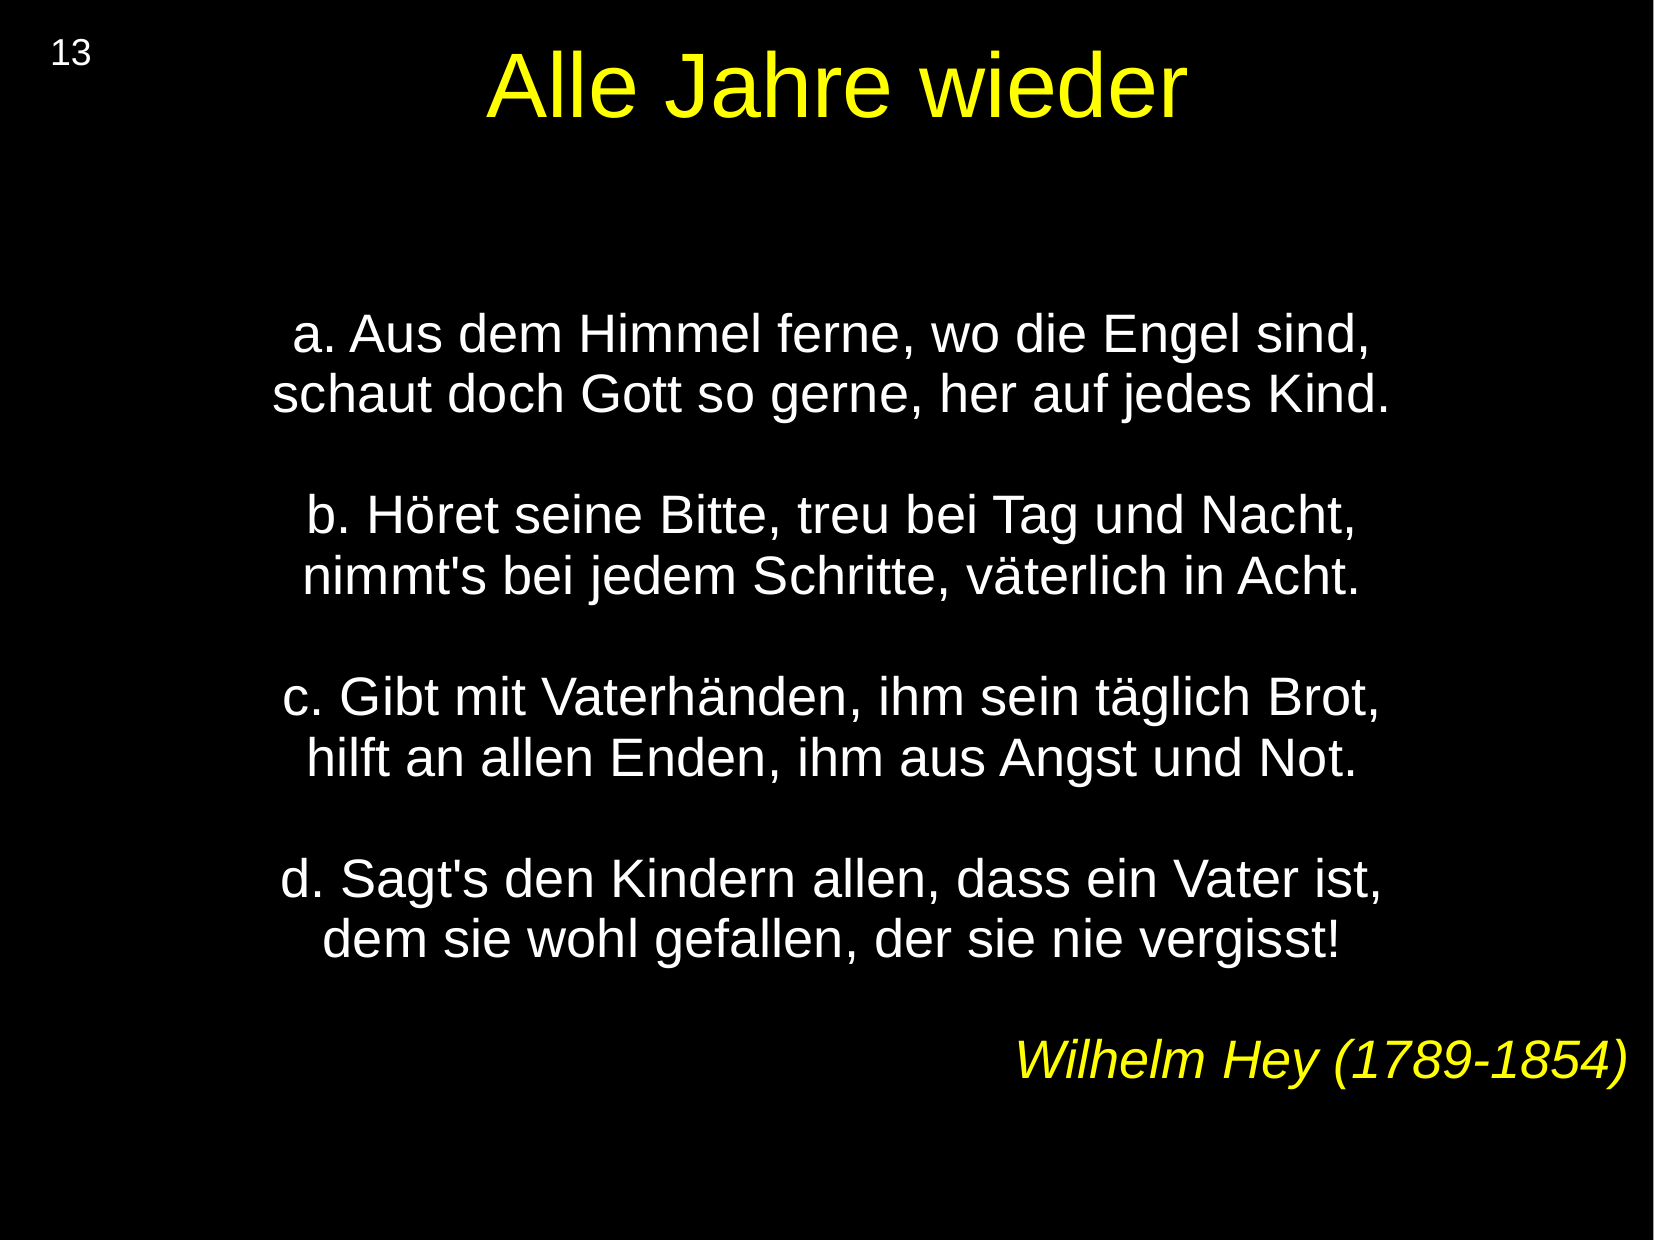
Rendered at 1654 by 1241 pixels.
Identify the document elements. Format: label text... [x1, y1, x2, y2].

text_box 13 [35, 23, 130, 81]
title Alle Jahre wieder [94, 5, 1583, 166]
list a. Aus dem Himmel ferne, wo die Engel sind, schaut doch Gott so gerne, her auf jedes Kind. b. Höret seine Bitte, treu bei Tag und Nacht, nimmt's bei jedem Schritte, väterlich in Acht. c. Gibt mit Vaterhänden, ihm sein täglich Brot, hilft an allen Enden, ihm aus Angst und Not. d. Sagt's den Kindern allen, dass ein Vater ist, dem sie wohl gefallen, der sie nie vergisst! Wilhelm Hey (1789-1854) [35, 177, 1630, 1217]
